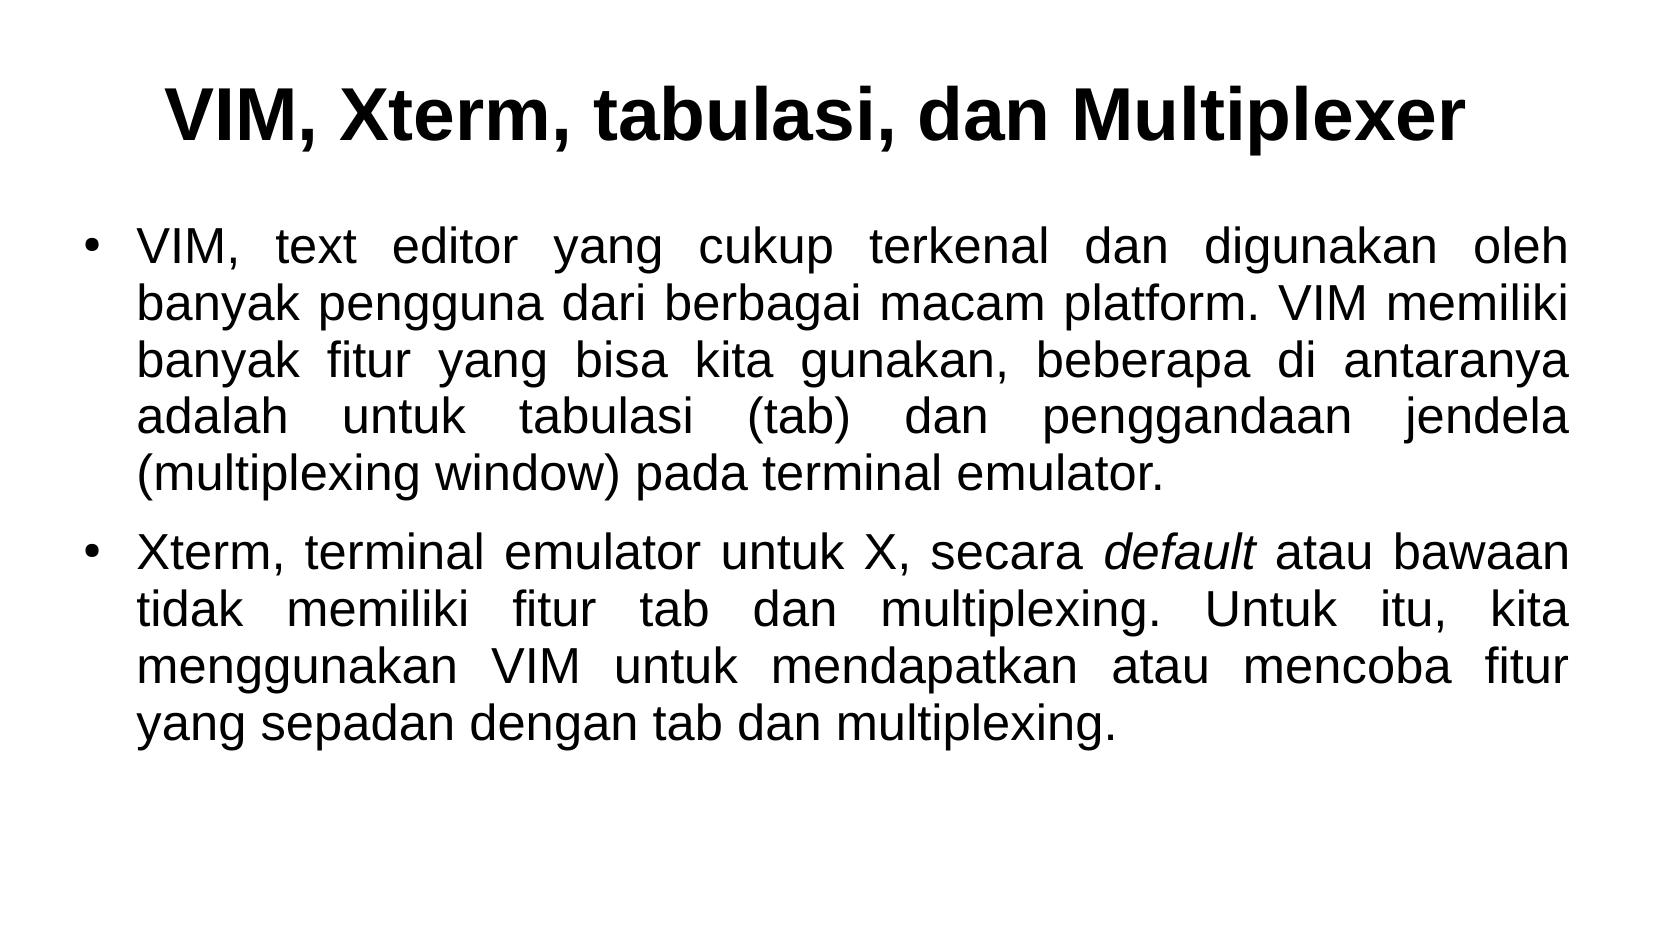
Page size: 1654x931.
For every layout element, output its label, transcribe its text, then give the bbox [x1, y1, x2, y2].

list VIM, text editor yang cukup terkenal dan digunakan oleh banyak pengguna dari berbagai macam platform. VIM memiliki banyak fitur yang bisa kita gunakan, beberapa di antaranya adalah untuk tabulasi (tab) dan penggandaan jendela (multiplexing window) pada terminal emulator. Xterm, terminal emulator untuk X, secara default atau bawaan tidak memiliki fitur tab dan multiplexing. Untuk itu, kita menggunakan VIM untuk mendapatkan atau mencoba fitur yang sepadan dengan tab dan multiplexing. [82, 217, 1571, 758]
title VIM, Xterm, tabulasi, dan Multiplexer [82, 37, 1571, 193]
